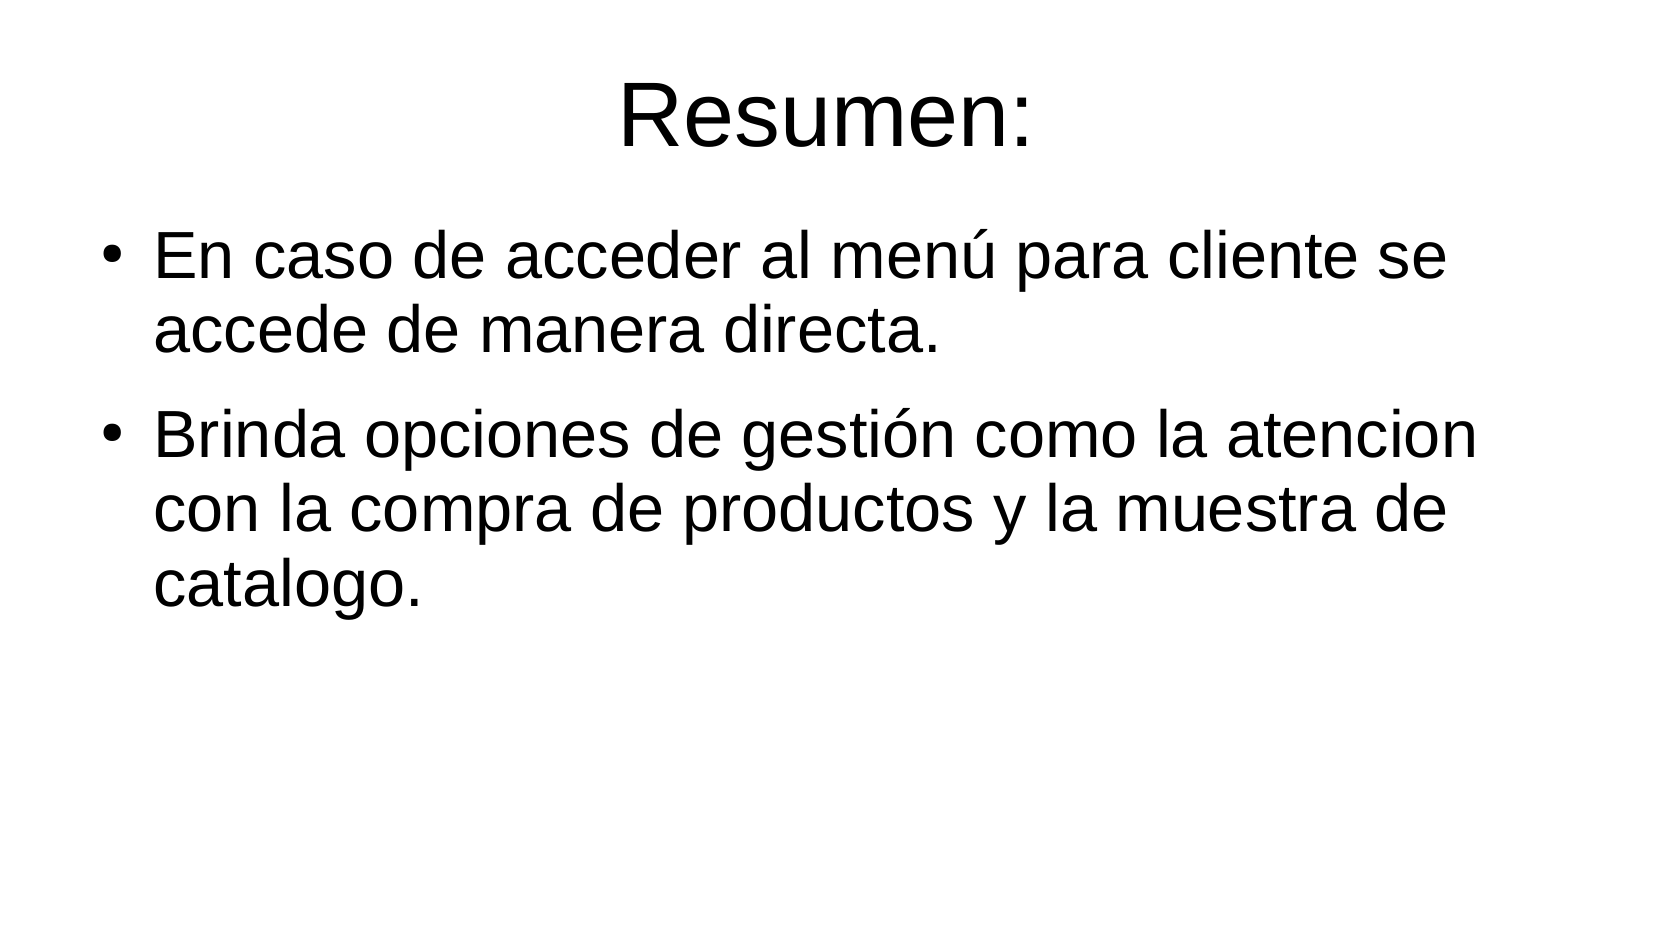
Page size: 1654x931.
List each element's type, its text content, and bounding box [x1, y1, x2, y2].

list En caso de acceder al menú para cliente se accede de manera directa. Brinda opciones de gestión como la atencion con la compra de productos y la muestra de catalogo. [82, 217, 1571, 758]
title Resumen: [82, 37, 1571, 193]
